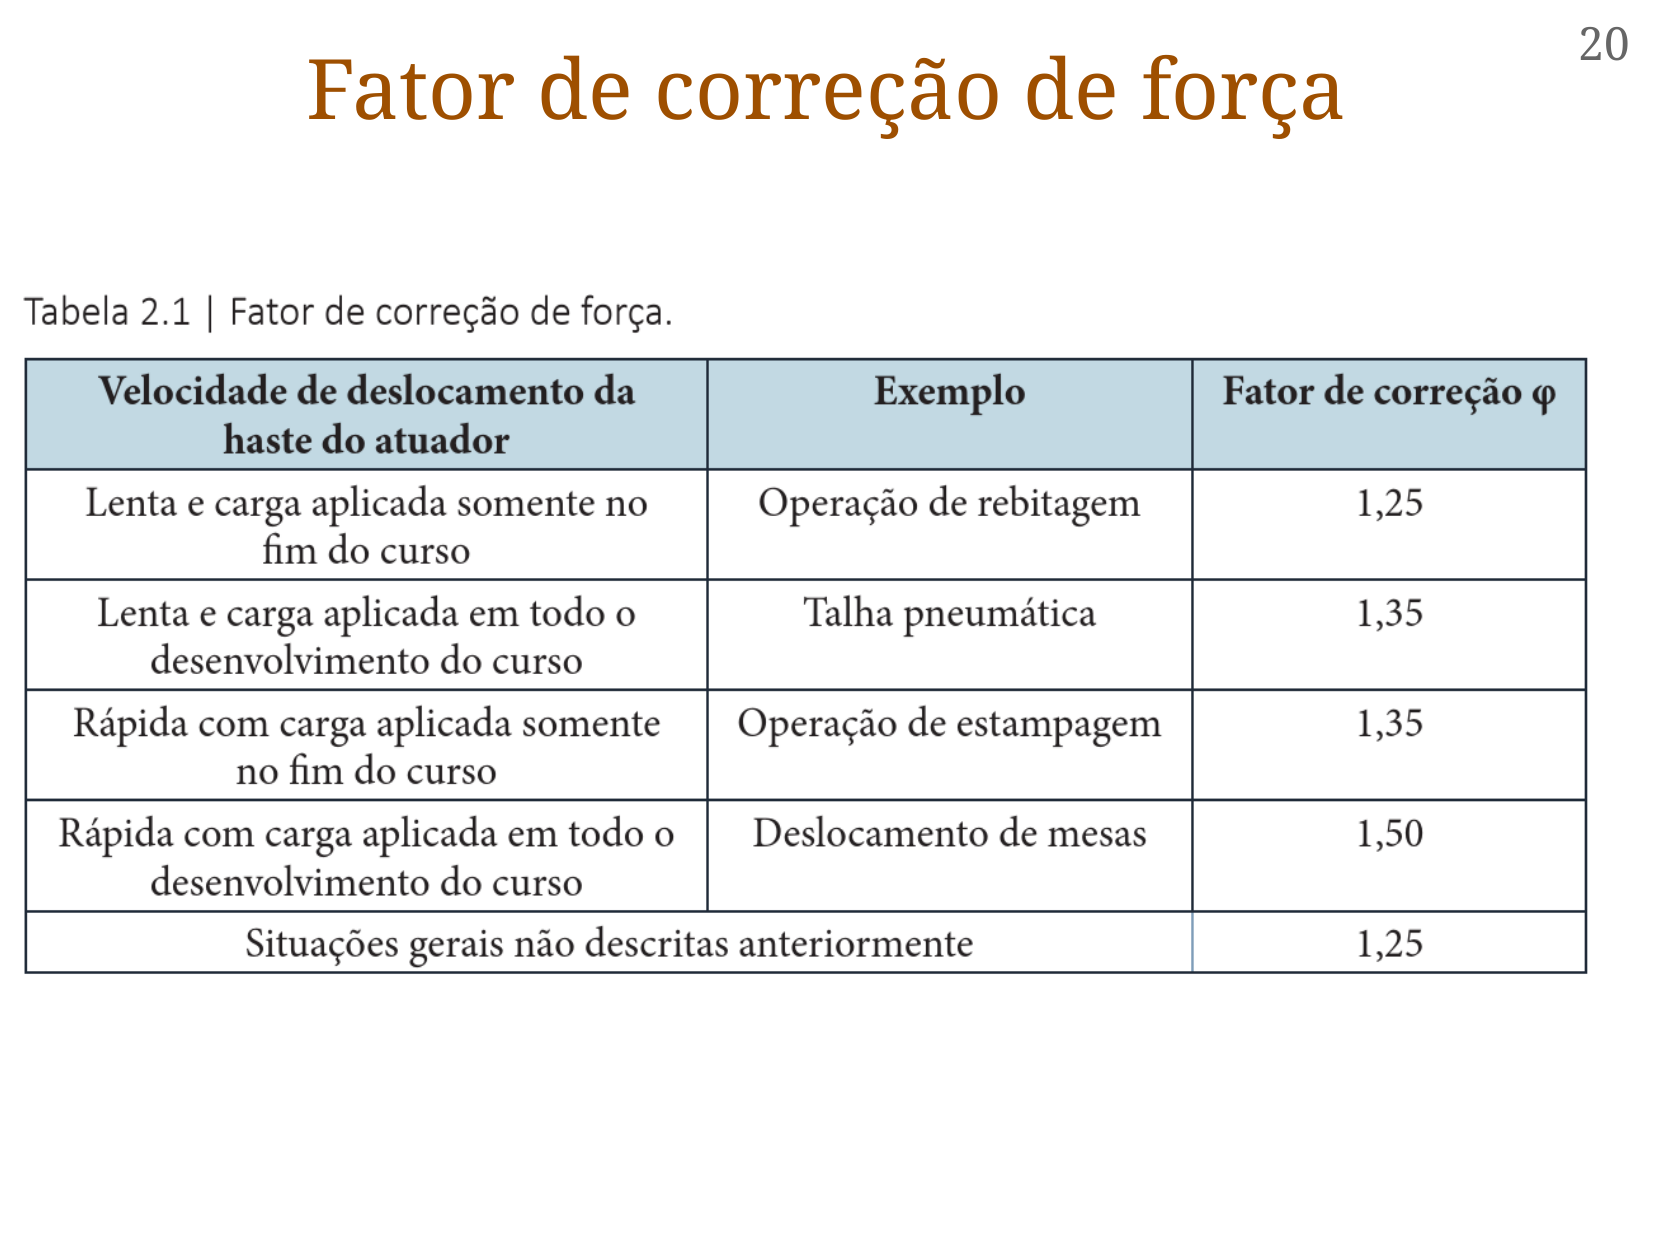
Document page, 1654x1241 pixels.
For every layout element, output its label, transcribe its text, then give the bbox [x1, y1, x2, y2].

title Fator de correção de força [59, 29, 1595, 148]
picture [12, 289, 1595, 979]
